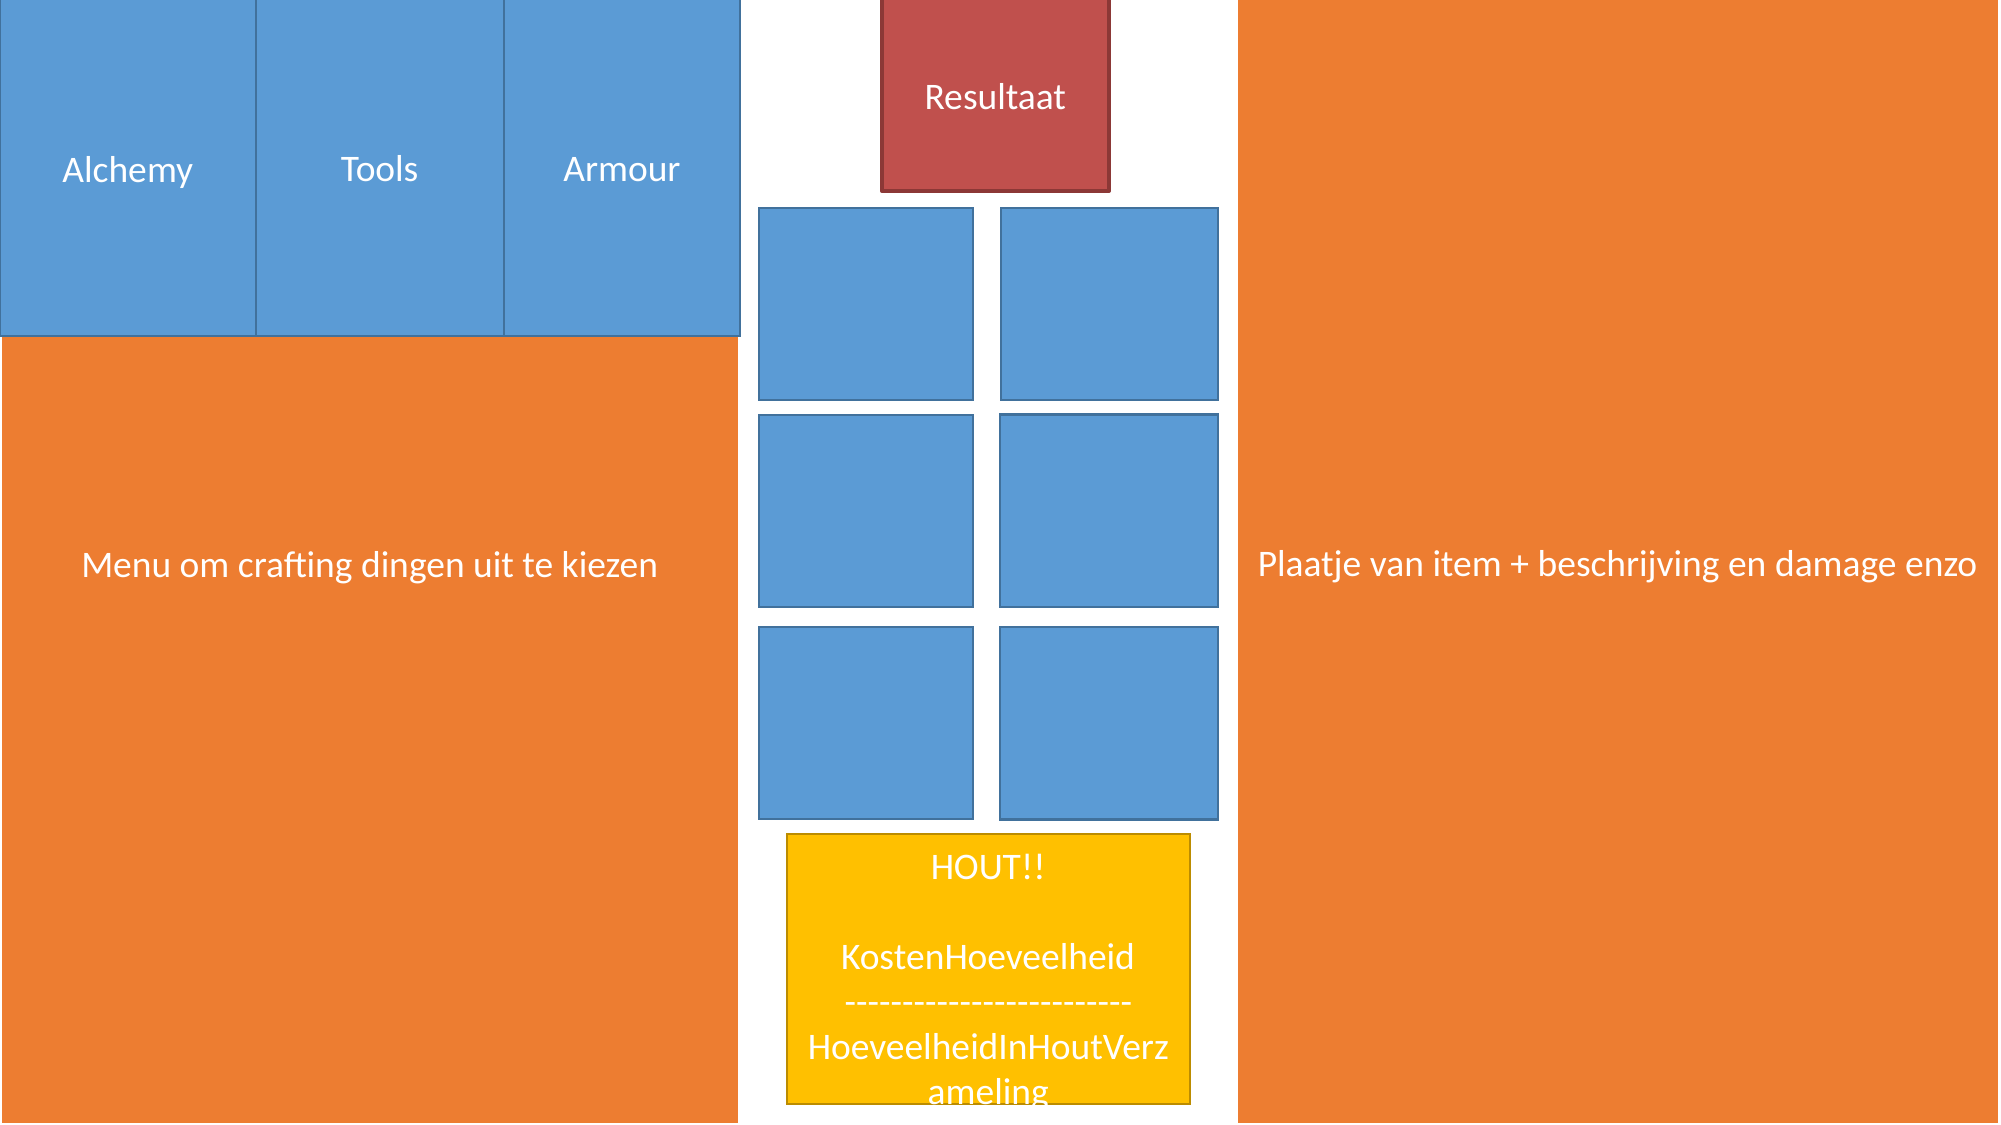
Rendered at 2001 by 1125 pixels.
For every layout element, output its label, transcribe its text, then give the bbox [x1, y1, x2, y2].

text_box [1000, 415, 1218, 607]
text_box Resultaat [882, 0, 1109, 191]
text_box [1000, 627, 1218, 820]
text_box Menu om crafting dingen uit te kiezen [0, 336, 740, 1125]
text_box [759, 415, 973, 607]
text_box Armour [504, 0, 740, 336]
text_box HOUT!! KostenHoeveelheid ------------------------- HoeveelheidInHoutVerzameling [787, 834, 1190, 1104]
text_box Tools [256, 0, 504, 336]
text_box [759, 208, 973, 400]
text_box [759, 627, 973, 819]
text_box Alchemy [0, 0, 256, 336]
text_box Plaatje van item + beschrijving en damage enzo [1236, 0, 2000, 1125]
text_box [1001, 208, 1218, 400]
